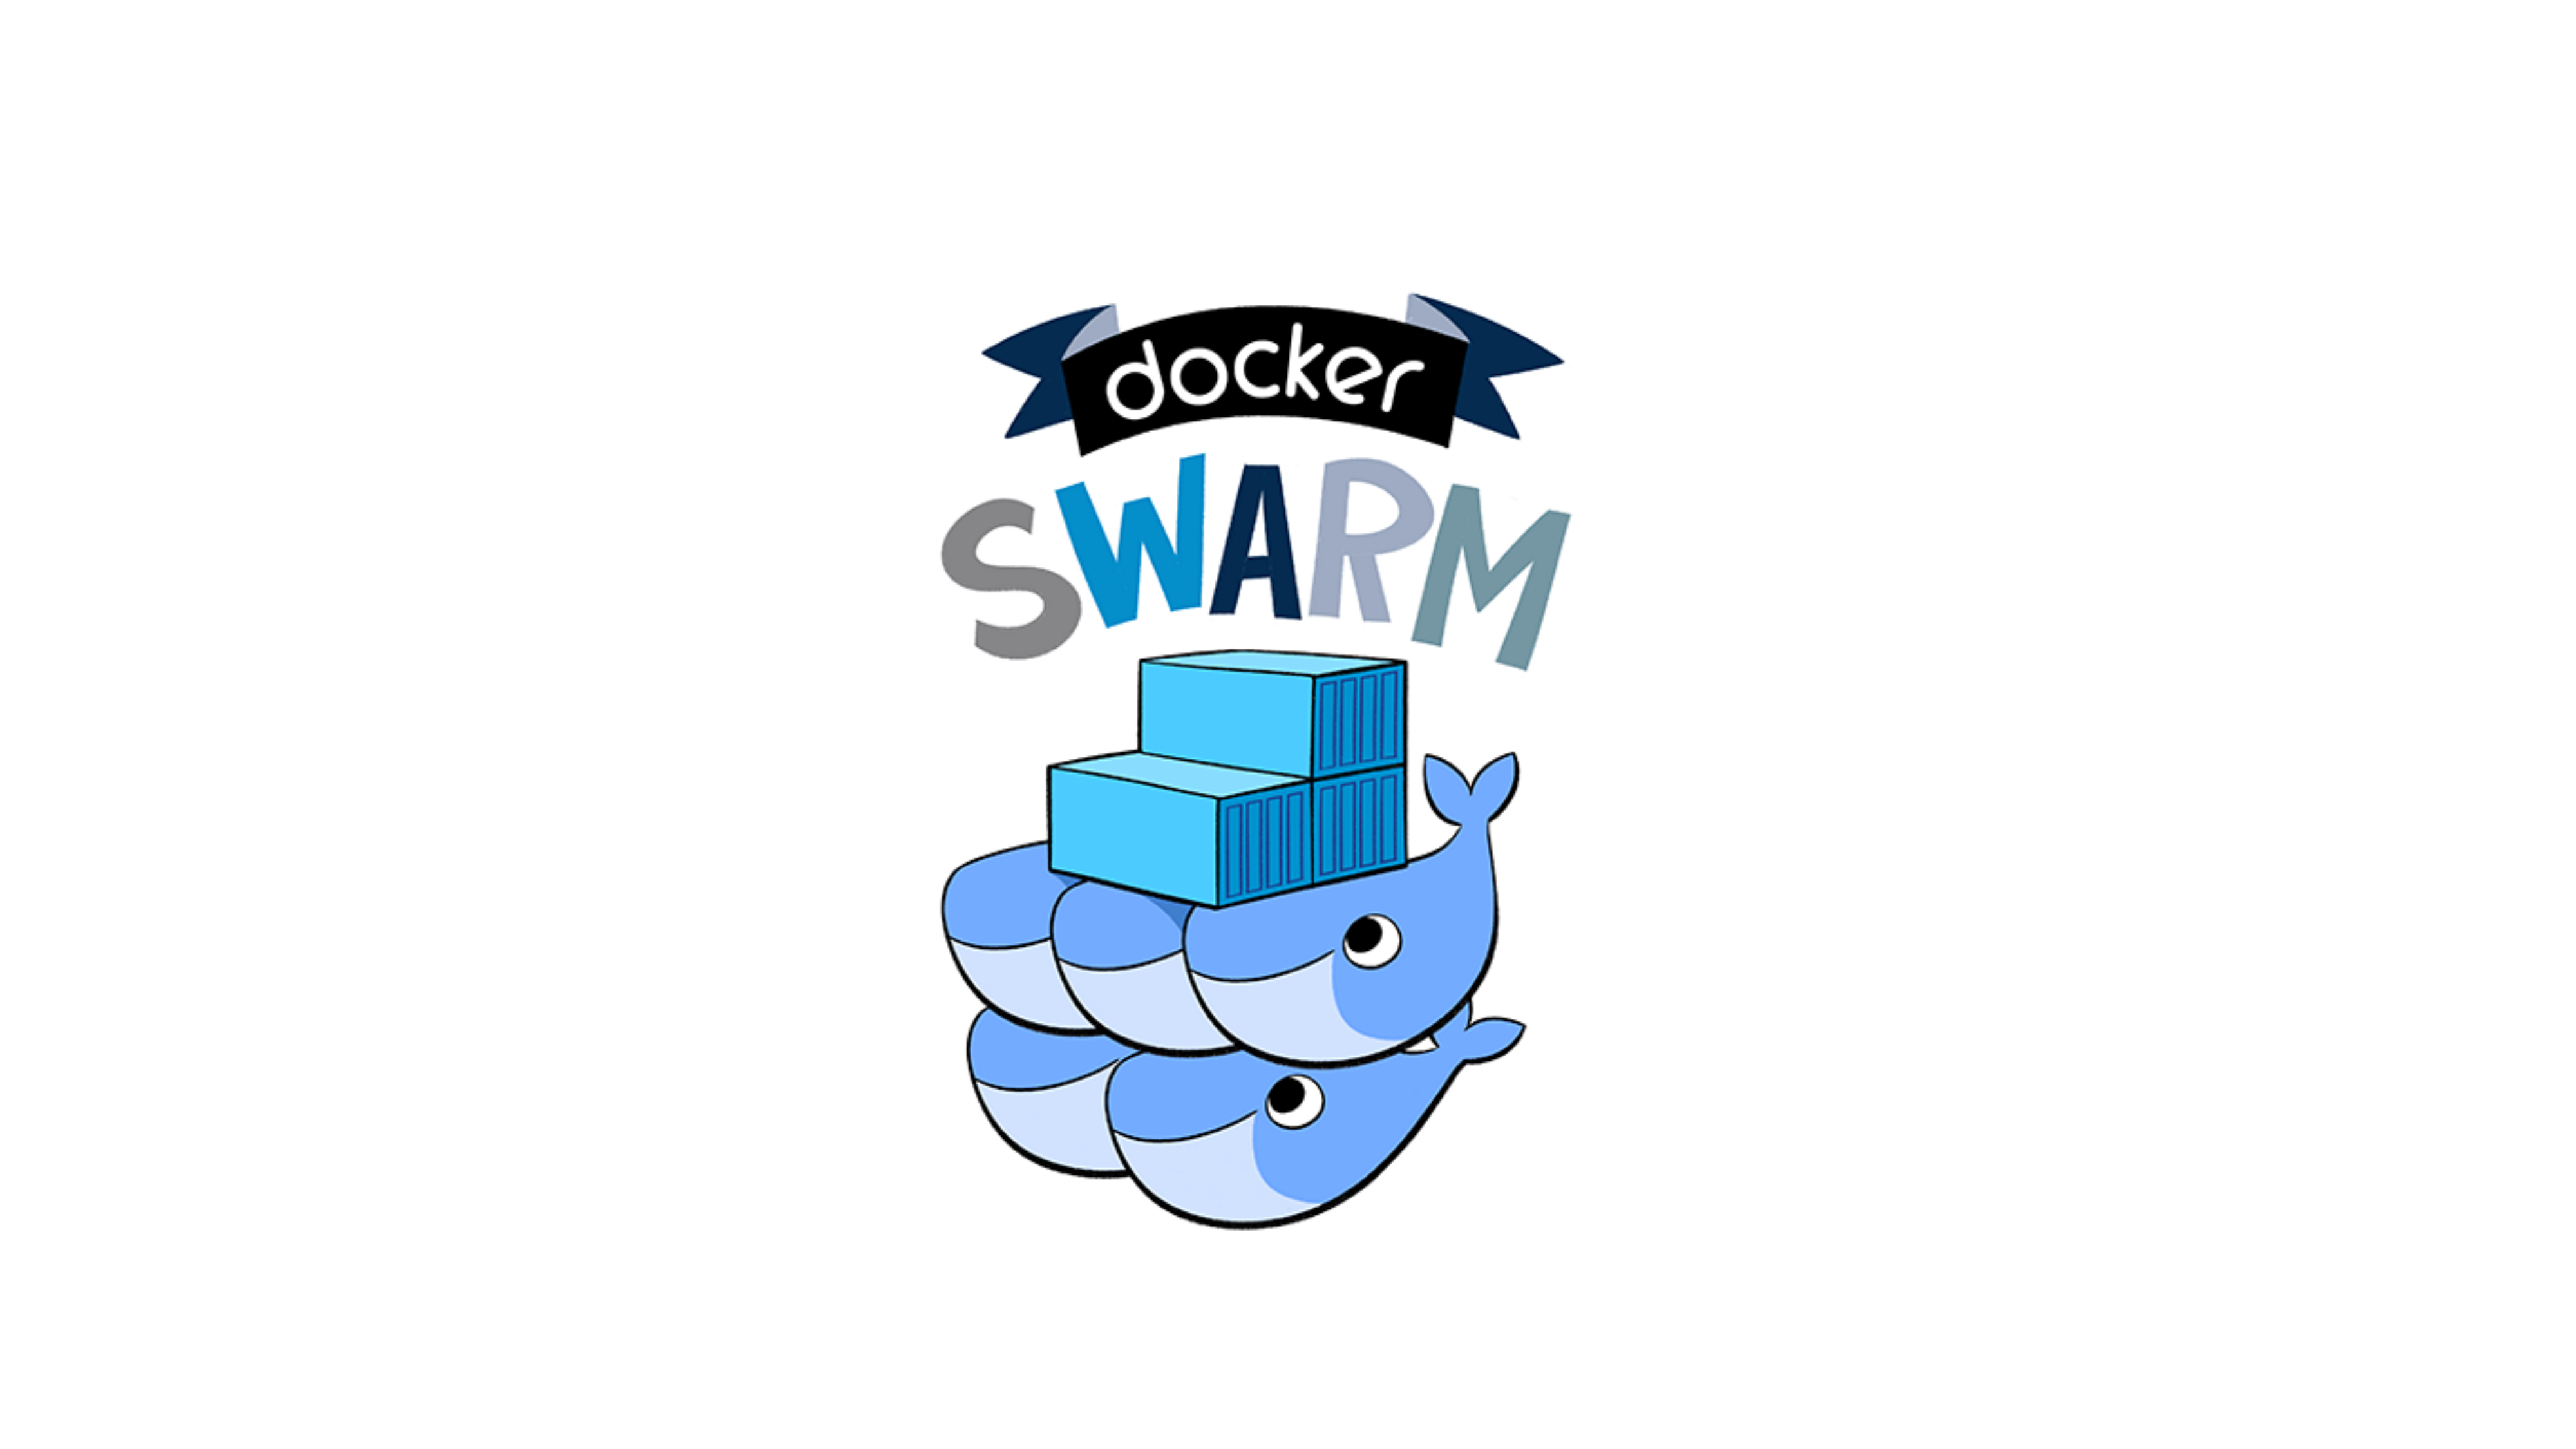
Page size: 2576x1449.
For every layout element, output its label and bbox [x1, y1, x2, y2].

picture [16, 194, 2526, 1324]
